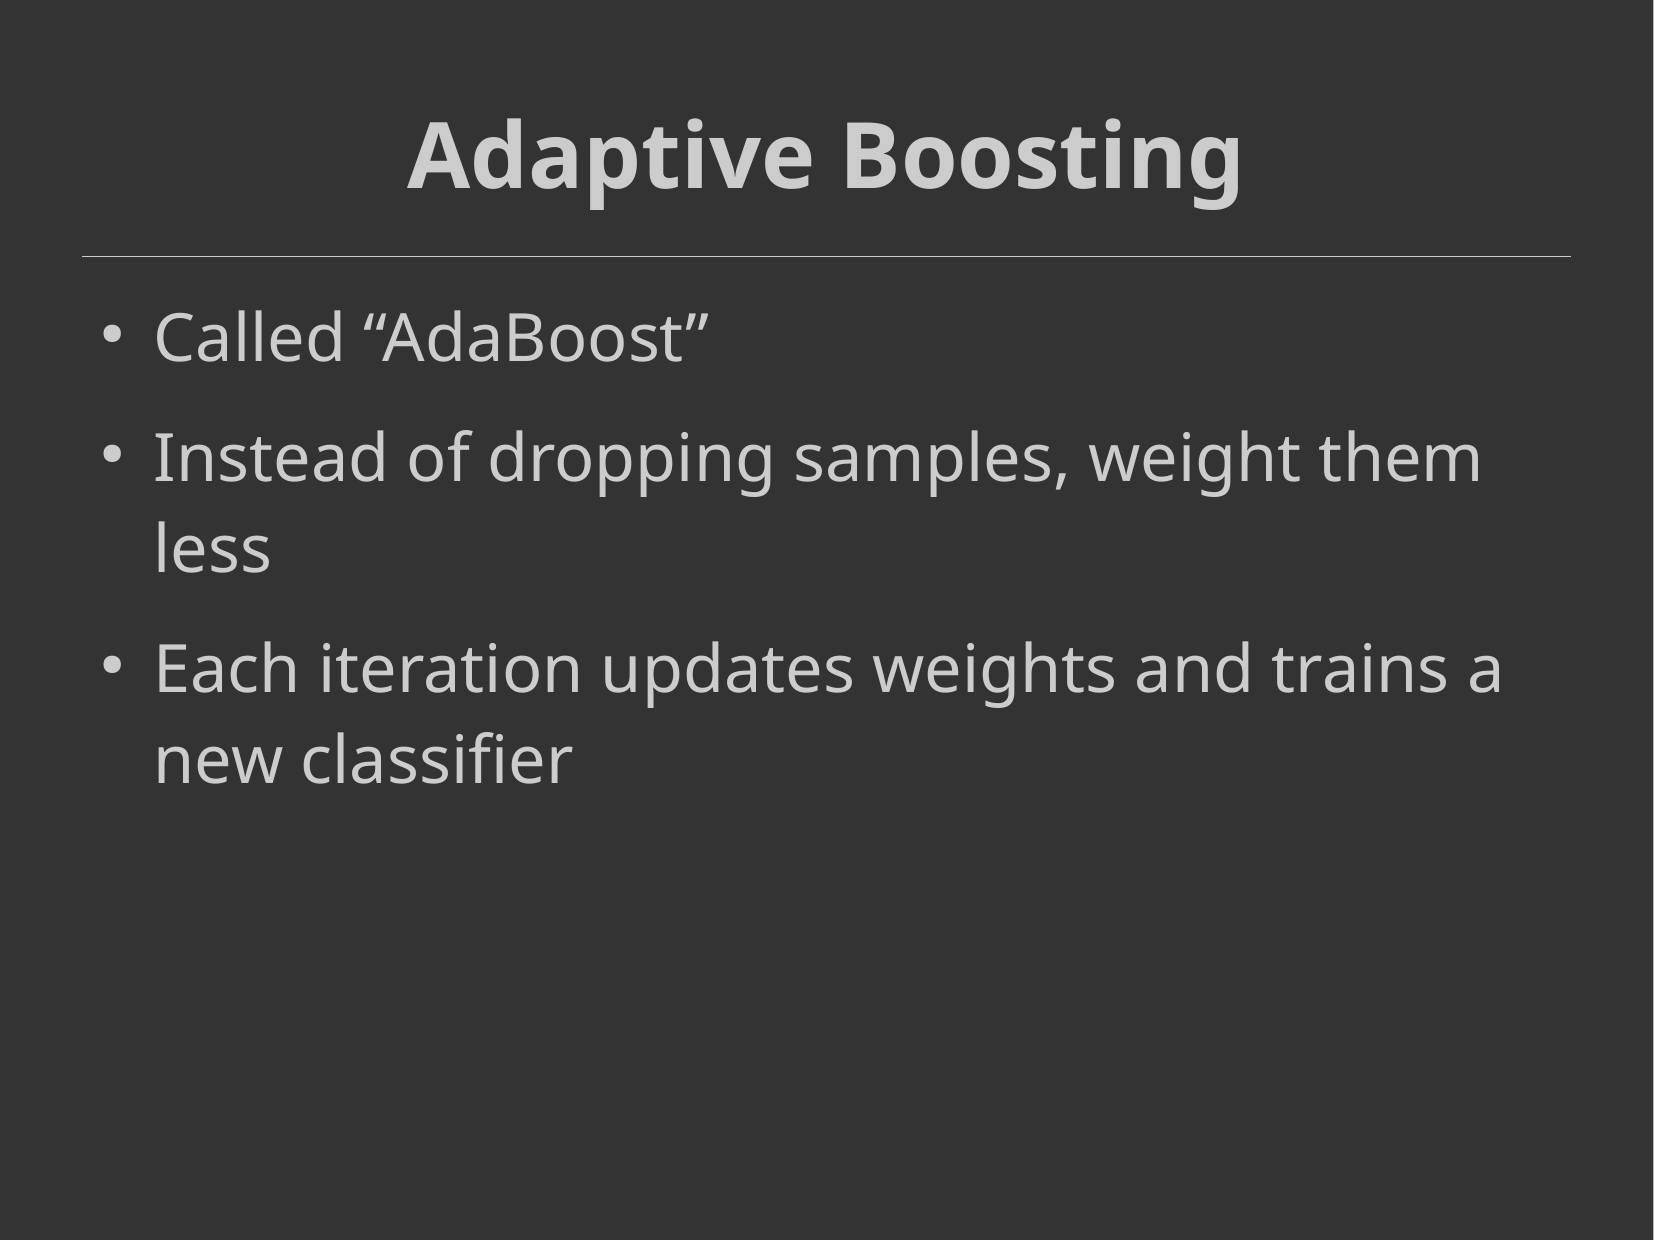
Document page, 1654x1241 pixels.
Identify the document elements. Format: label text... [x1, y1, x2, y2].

title Adaptive Boosting [82, 49, 1571, 257]
list Called “AdaBoost” Instead of dropping samples, weight them less Each iteration updates weights and trains a new classifier [82, 290, 1571, 1010]
